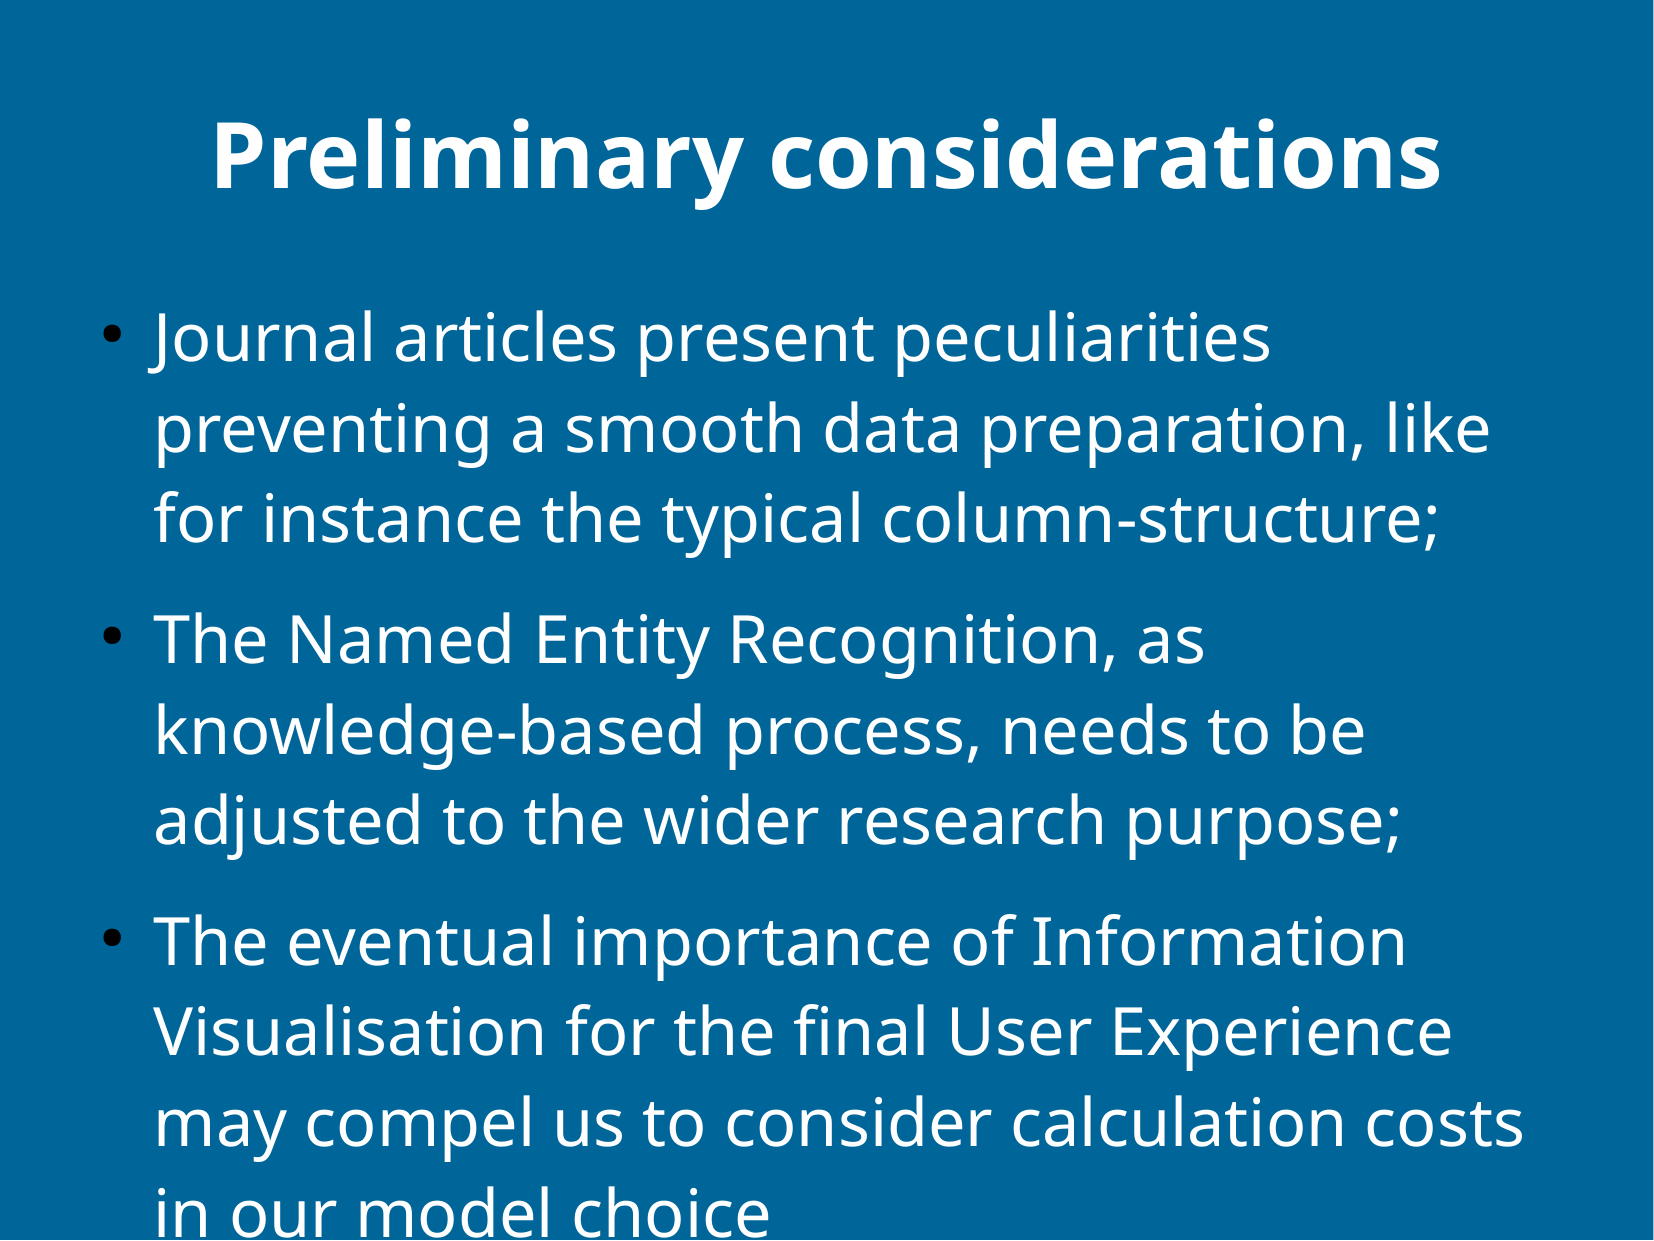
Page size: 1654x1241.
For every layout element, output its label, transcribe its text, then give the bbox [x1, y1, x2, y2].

title Preliminary considerations [82, 49, 1571, 257]
list Journal articles present peculiarities preventing a smooth data preparation, like for instance the typical column-structure; The Named Entity Recognition, as knowledge-based process, needs to be adjusted to the wider research purpose; The eventual importance of Information Visualisation for the final User Experience may compel us to consider calculation costs in our model choice [82, 290, 1571, 1150]
